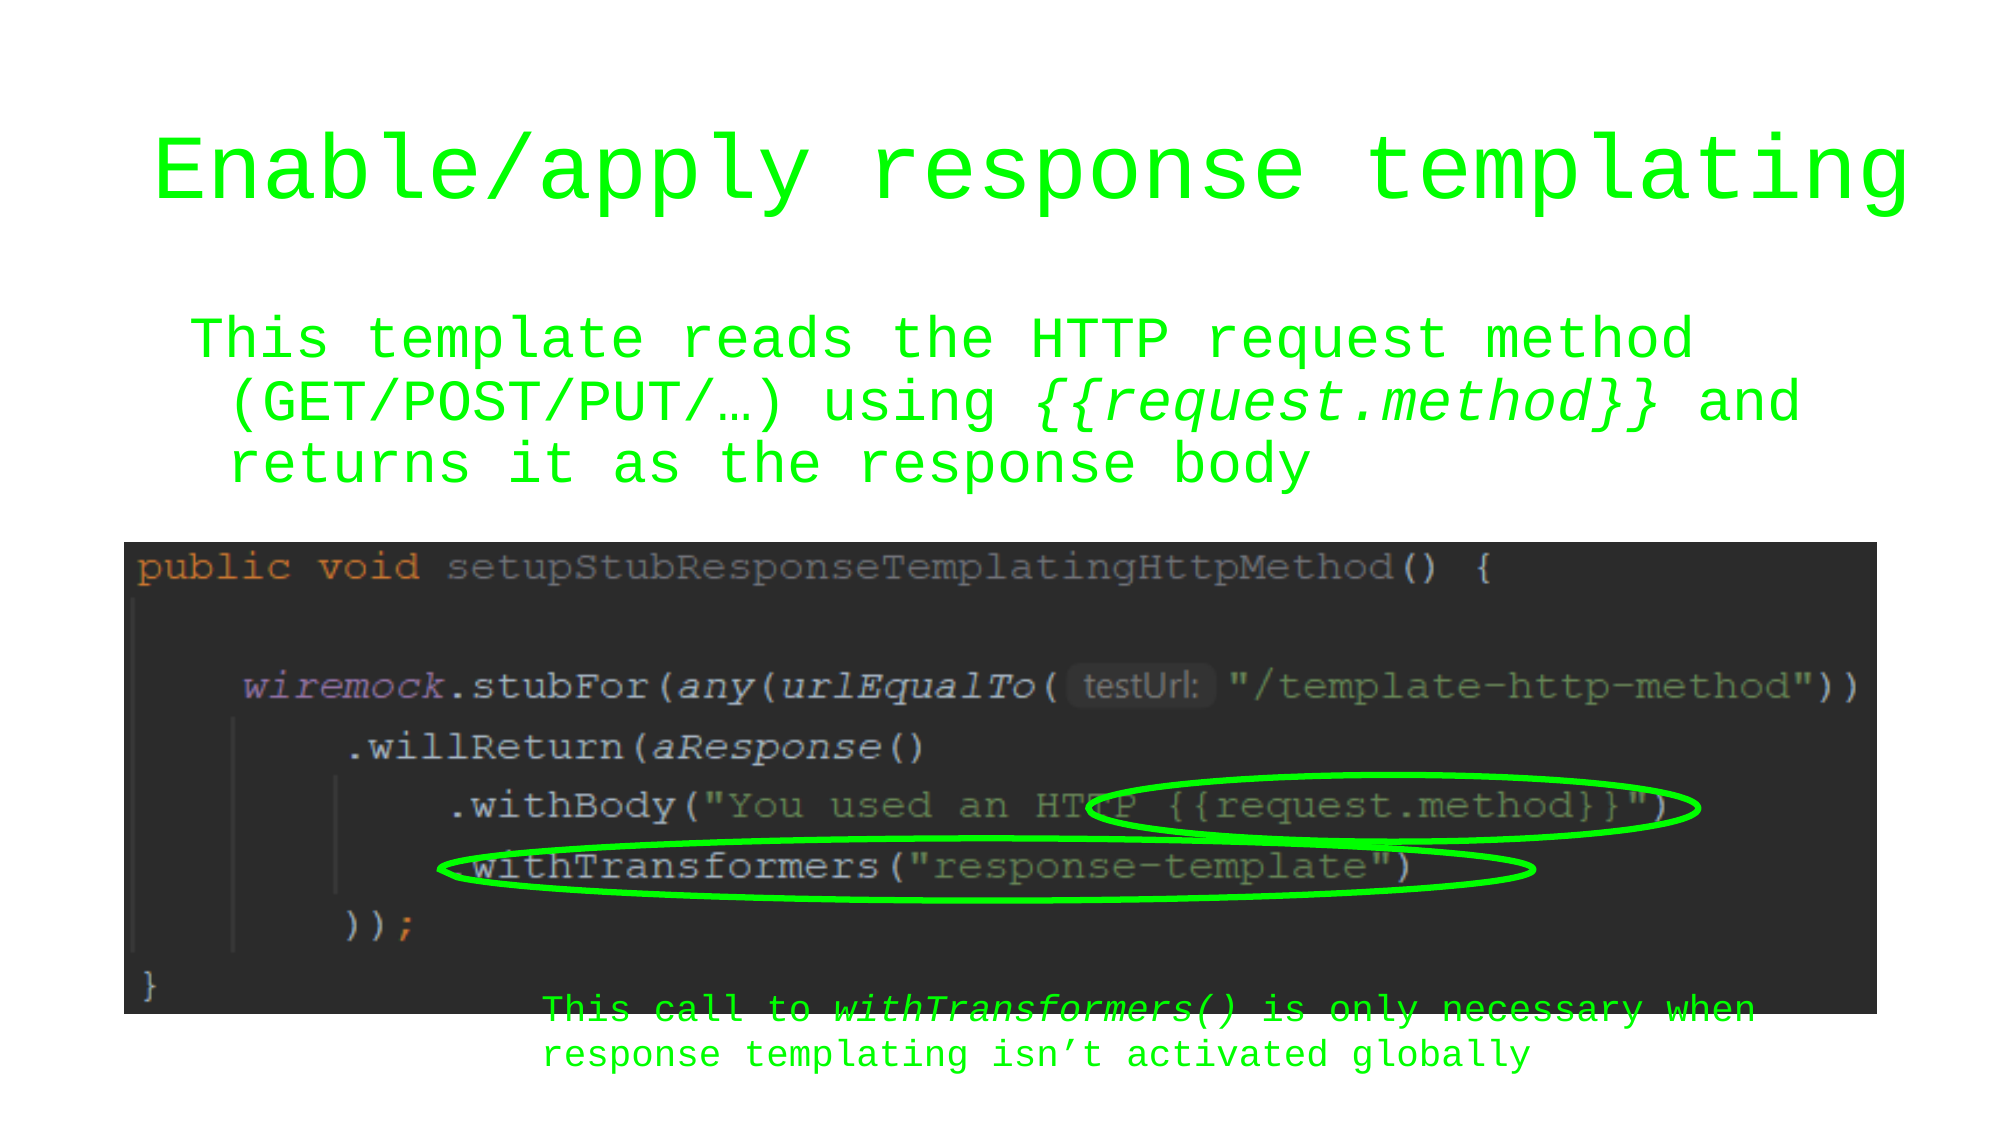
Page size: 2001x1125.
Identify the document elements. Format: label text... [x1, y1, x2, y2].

picture [124, 542, 137, 1014]
title Enable/apply response templating [137, 59, 1951, 278]
text_box This call to withTransformers() is only necessary when response templating isn’t activated globally [526, 976, 1797, 1083]
list This template reads the HTTP request method (GET/POST/PUT/…) using {{request.method}} and returns it as the response body [137, 299, 1966, 1014]
